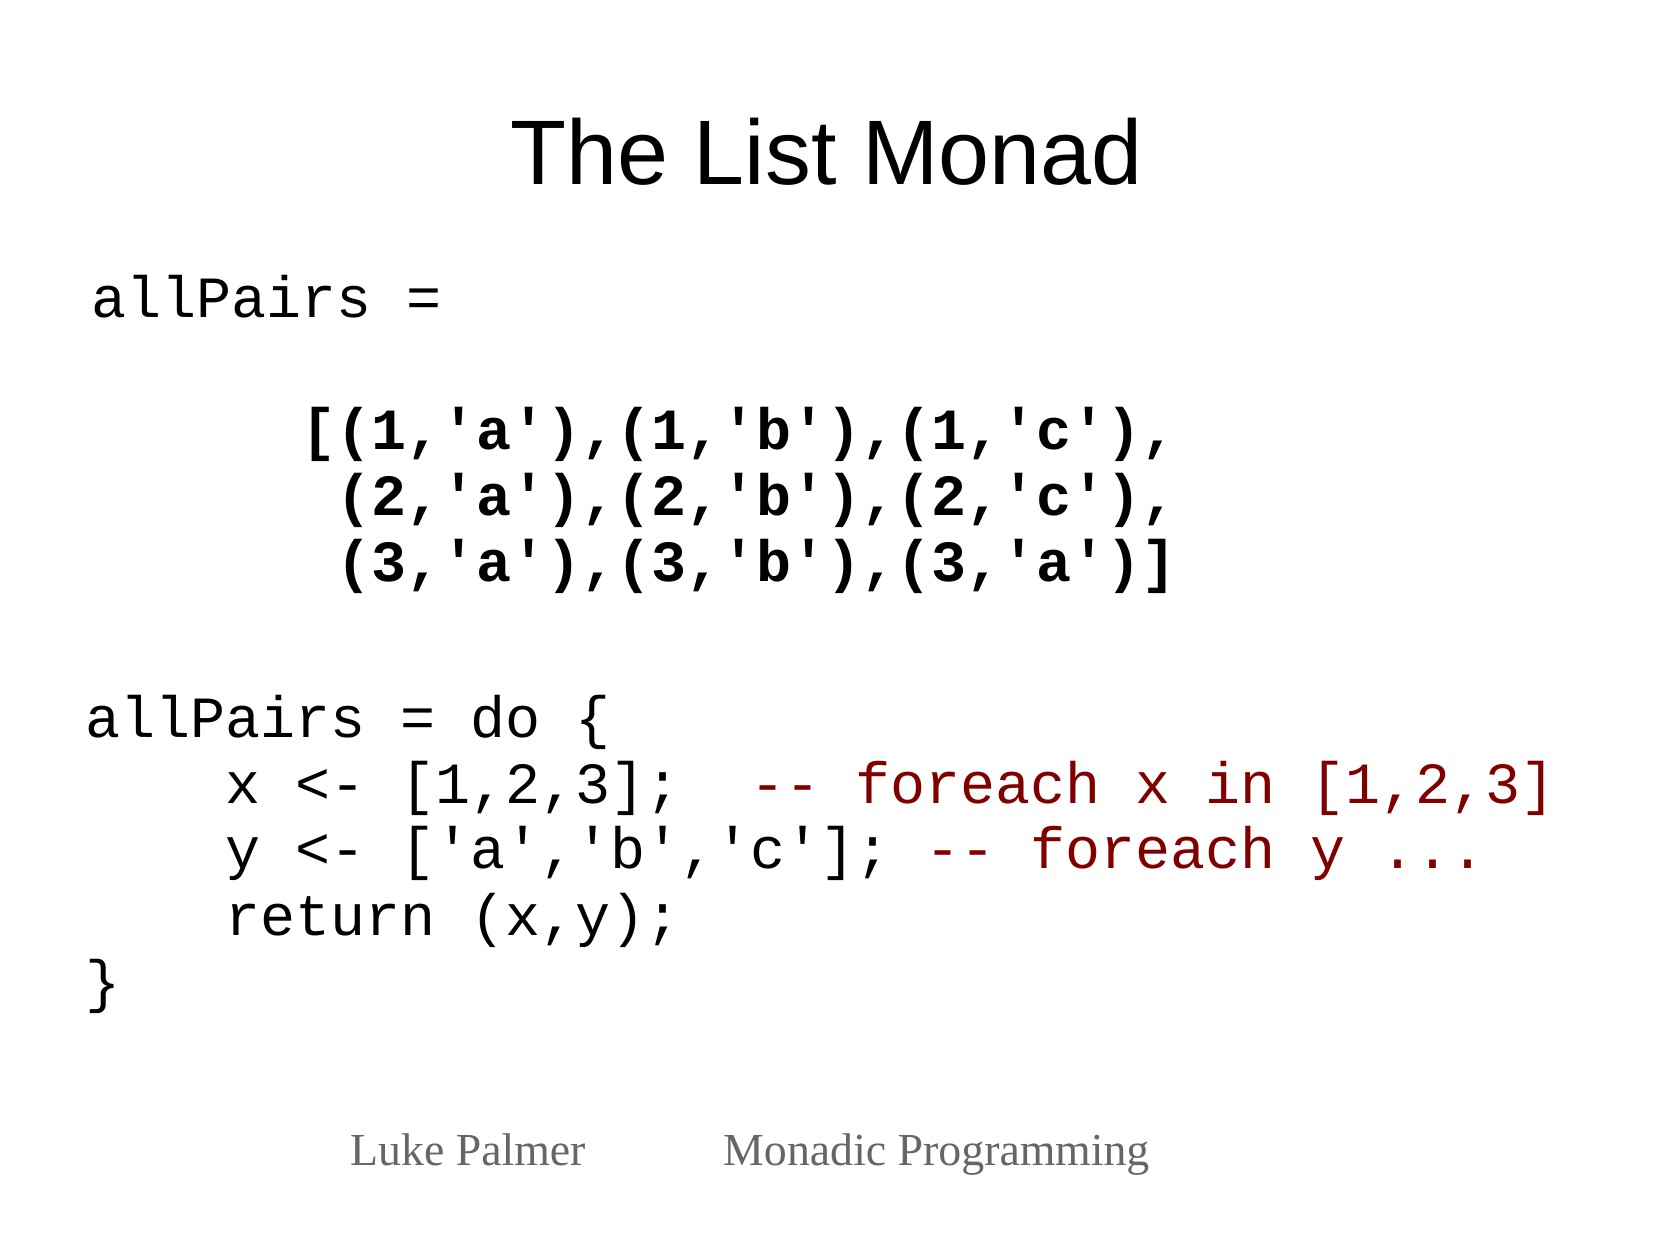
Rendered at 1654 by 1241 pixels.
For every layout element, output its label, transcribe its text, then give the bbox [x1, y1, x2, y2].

text_box allPairs = [(1,'a'),(1,'b'),(1,'c'), (2,'a'),(2,'b'),(2,'c'), (3,'a'),(3,'b'),(3,'a')] [75, 260, 1651, 609]
title The List Monad [82, 49, 1571, 257]
text_box allPairs = do { x <- [1,2,3]; -- foreach x in [1,2,3] y <- ['a','b','c']; -- foreach y ... return (x,y); } [69, 679, 1645, 1028]
